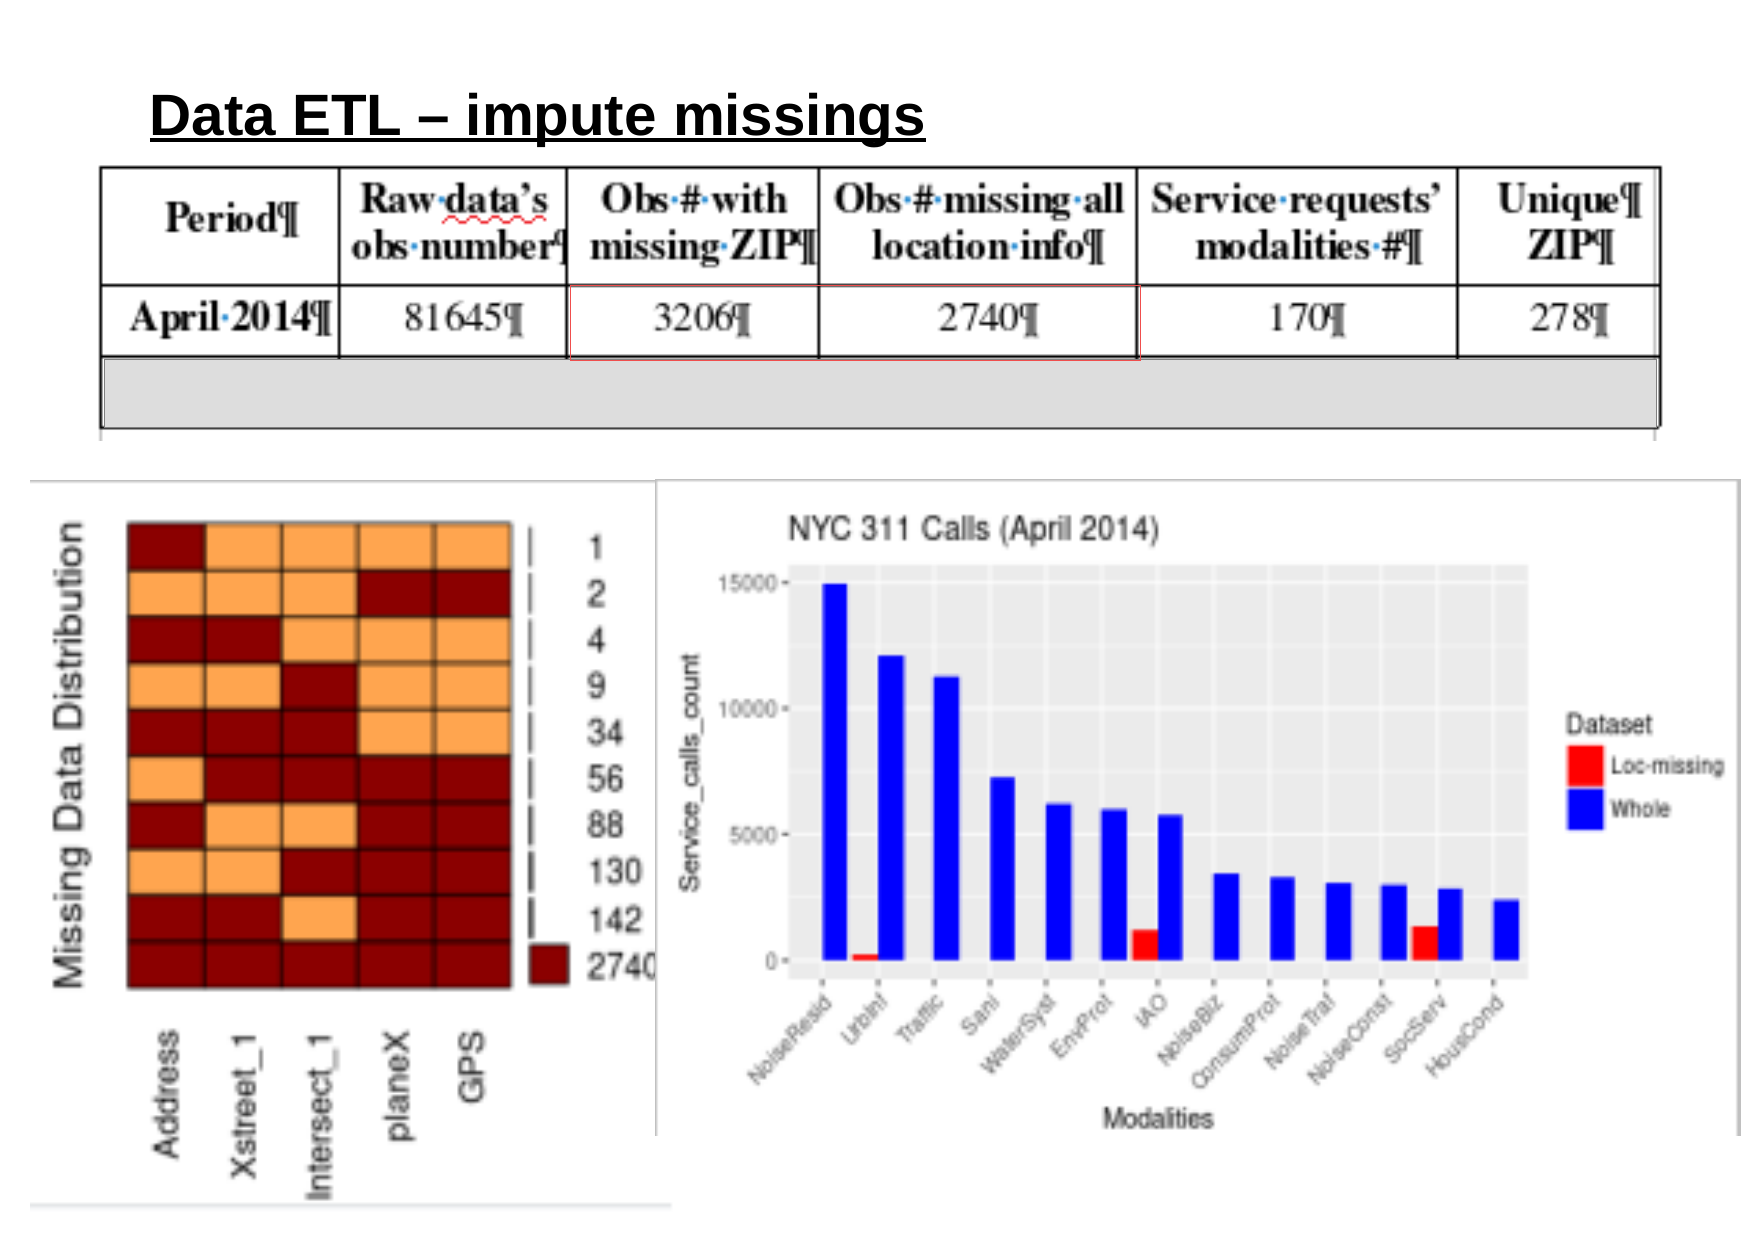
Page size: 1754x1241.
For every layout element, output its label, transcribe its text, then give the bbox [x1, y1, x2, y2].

picture [30, 479, 1741, 1216]
text_box Data ETL – impute missings [135, 75, 942, 149]
text_box [104, 359, 1657, 428]
picture [92, 156, 1668, 441]
